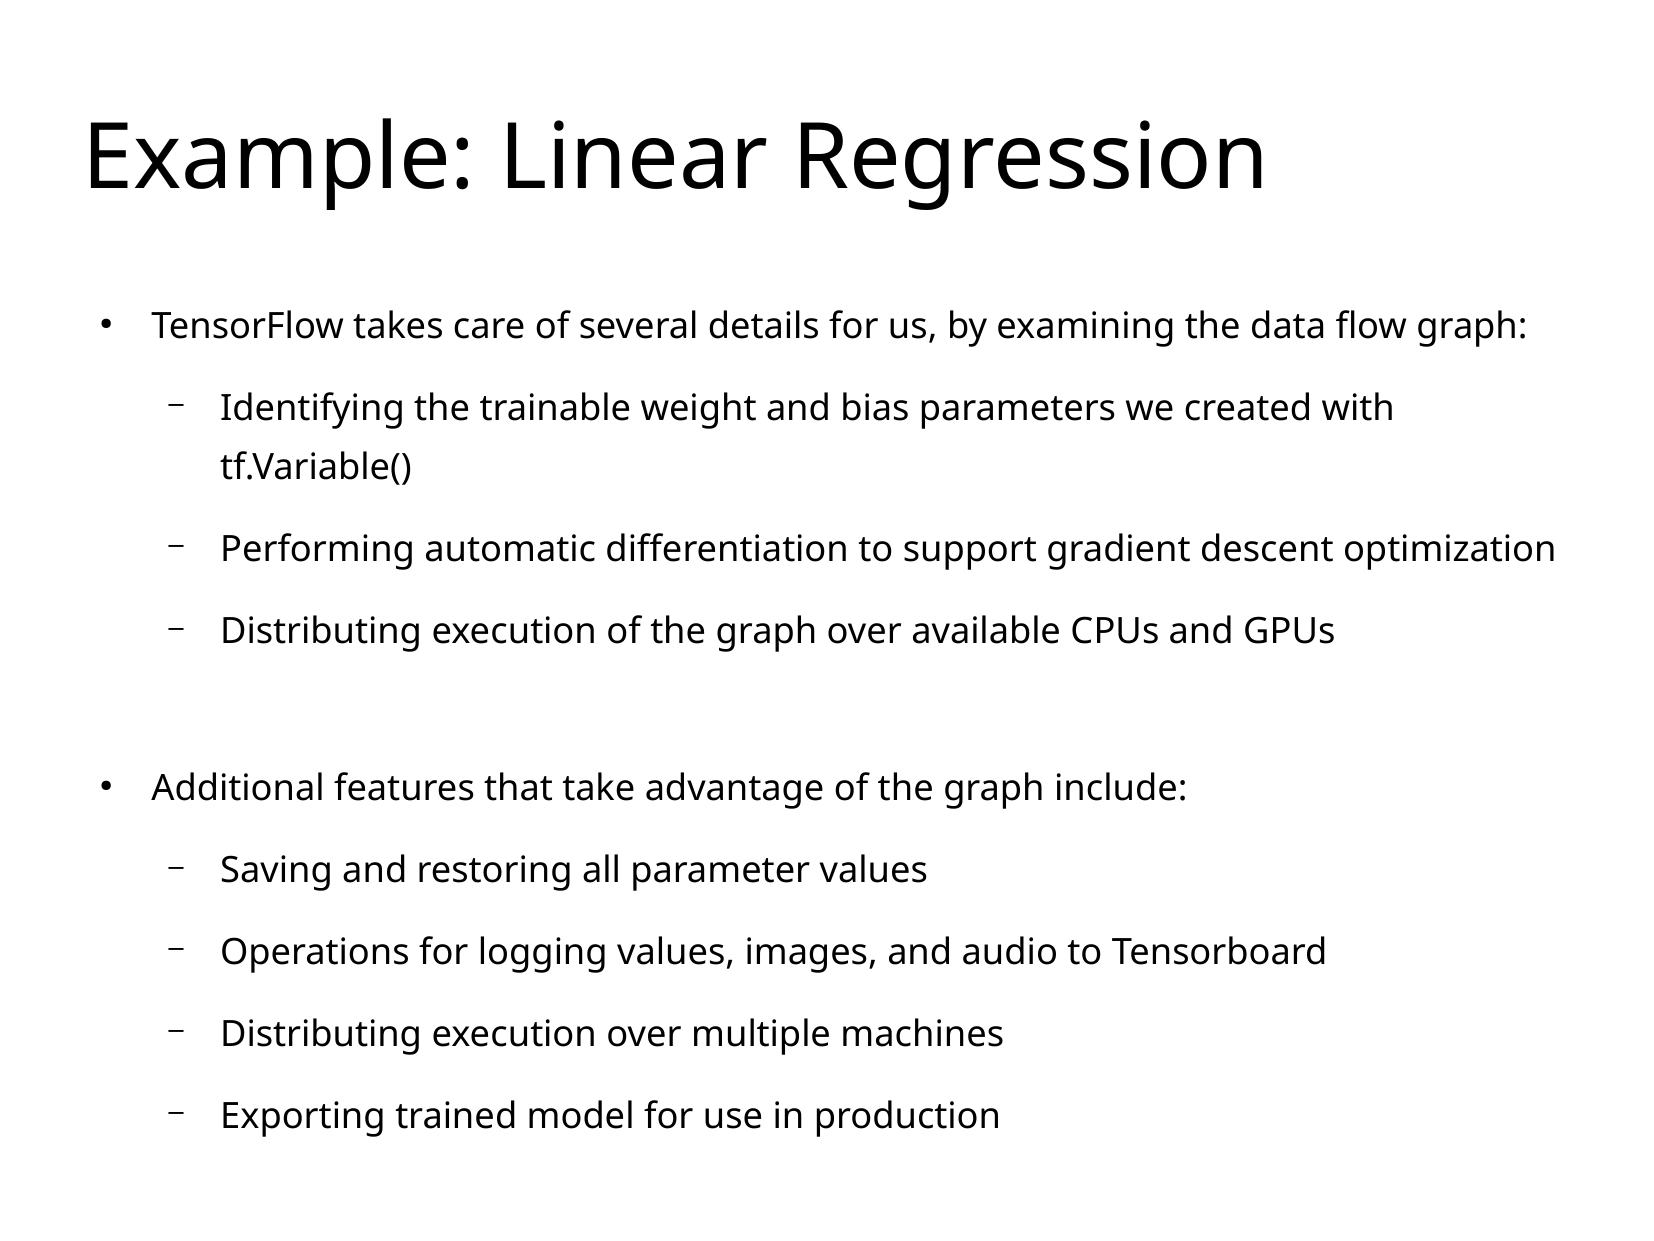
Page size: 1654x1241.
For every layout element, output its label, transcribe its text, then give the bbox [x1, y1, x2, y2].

list TensorFlow takes care of several details for us, by examining the data flow graph: Identifying the trainable weight and bias parameters we created with tf.Variable() Performing automatic differentiation to support gradient descent optimization Distributing execution of the graph over available CPUs and GPUs Additional features that take advantage of the graph include: Saving and restoring all parameter values Operations for logging values, images, and audio to Tensorboard Distributing execution over multiple machines Exporting trained model for use in production [82, 290, 1571, 1141]
title Example: Linear Regression [82, 49, 1571, 257]
